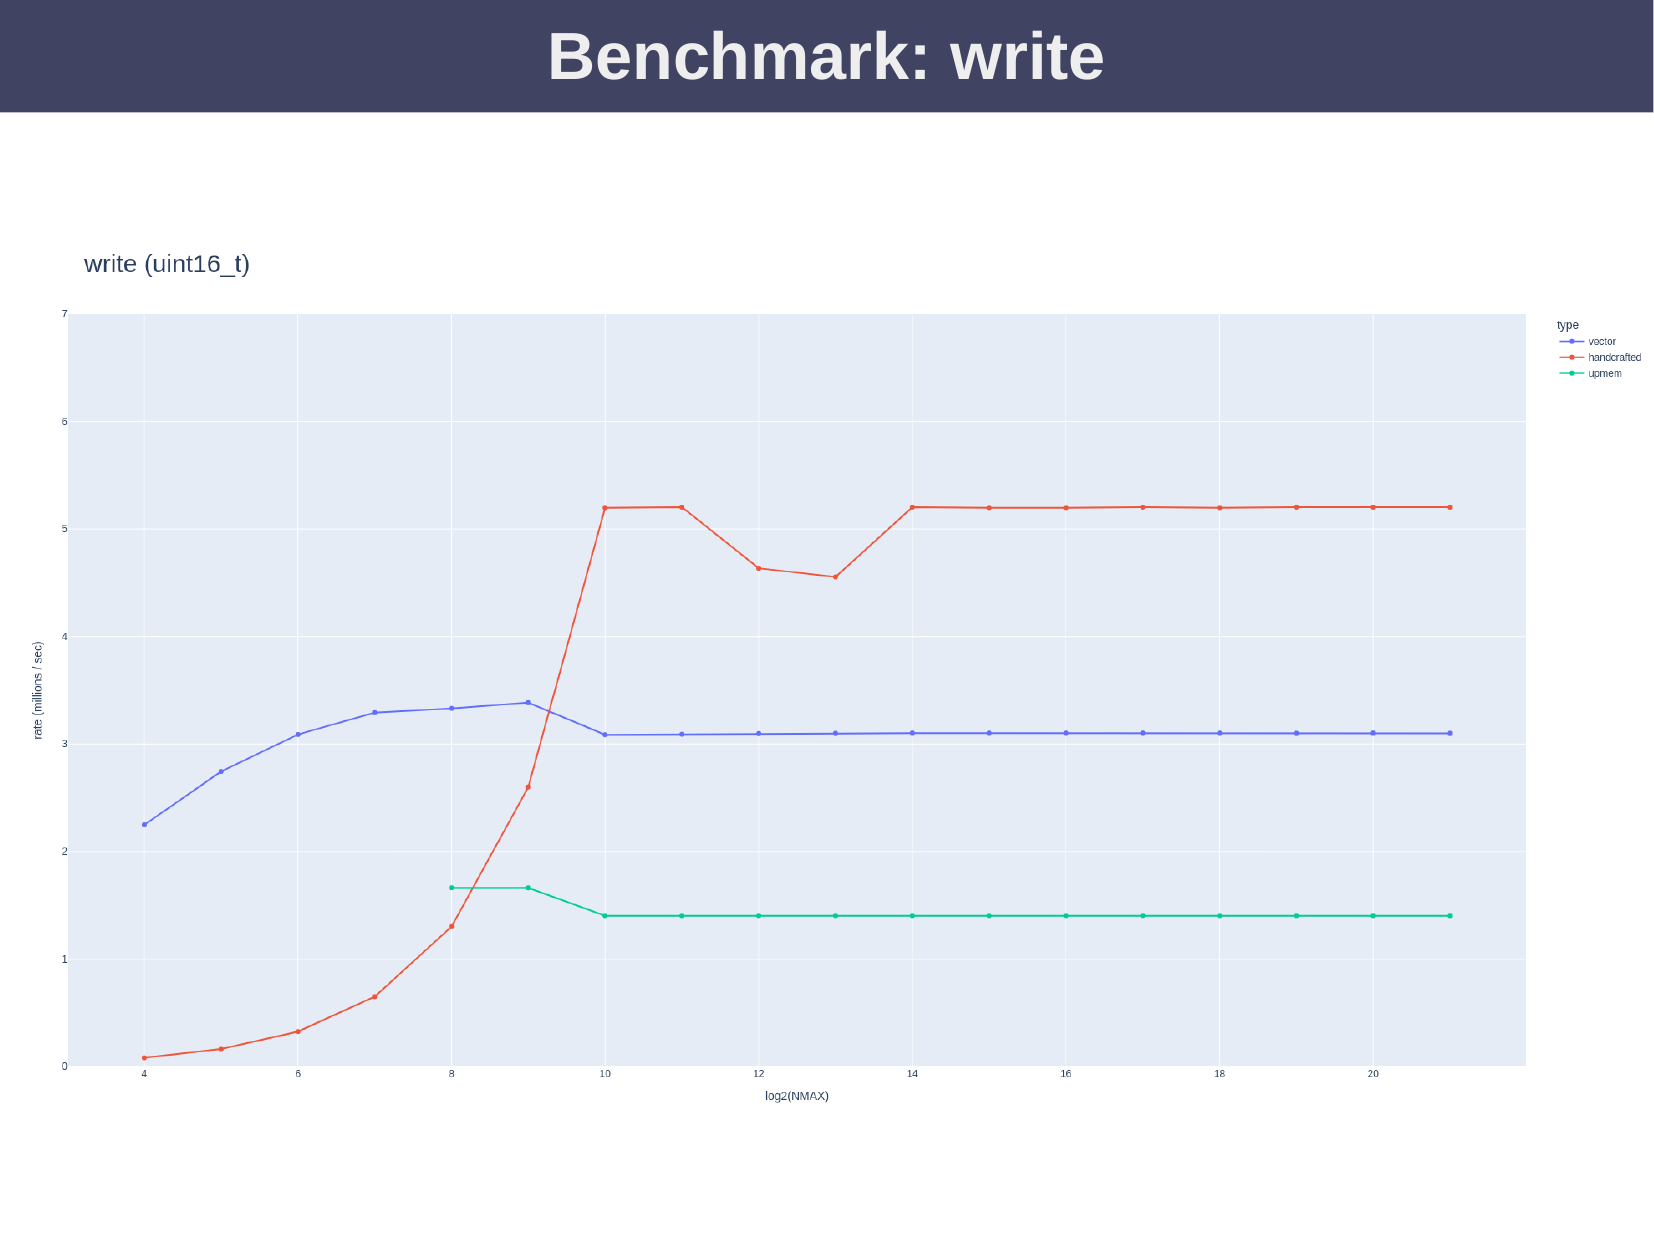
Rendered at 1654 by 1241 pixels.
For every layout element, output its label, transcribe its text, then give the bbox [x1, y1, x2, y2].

text_box Benchmark: write [0, 0, 1654, 113]
picture [1, 230, 1654, 1133]
